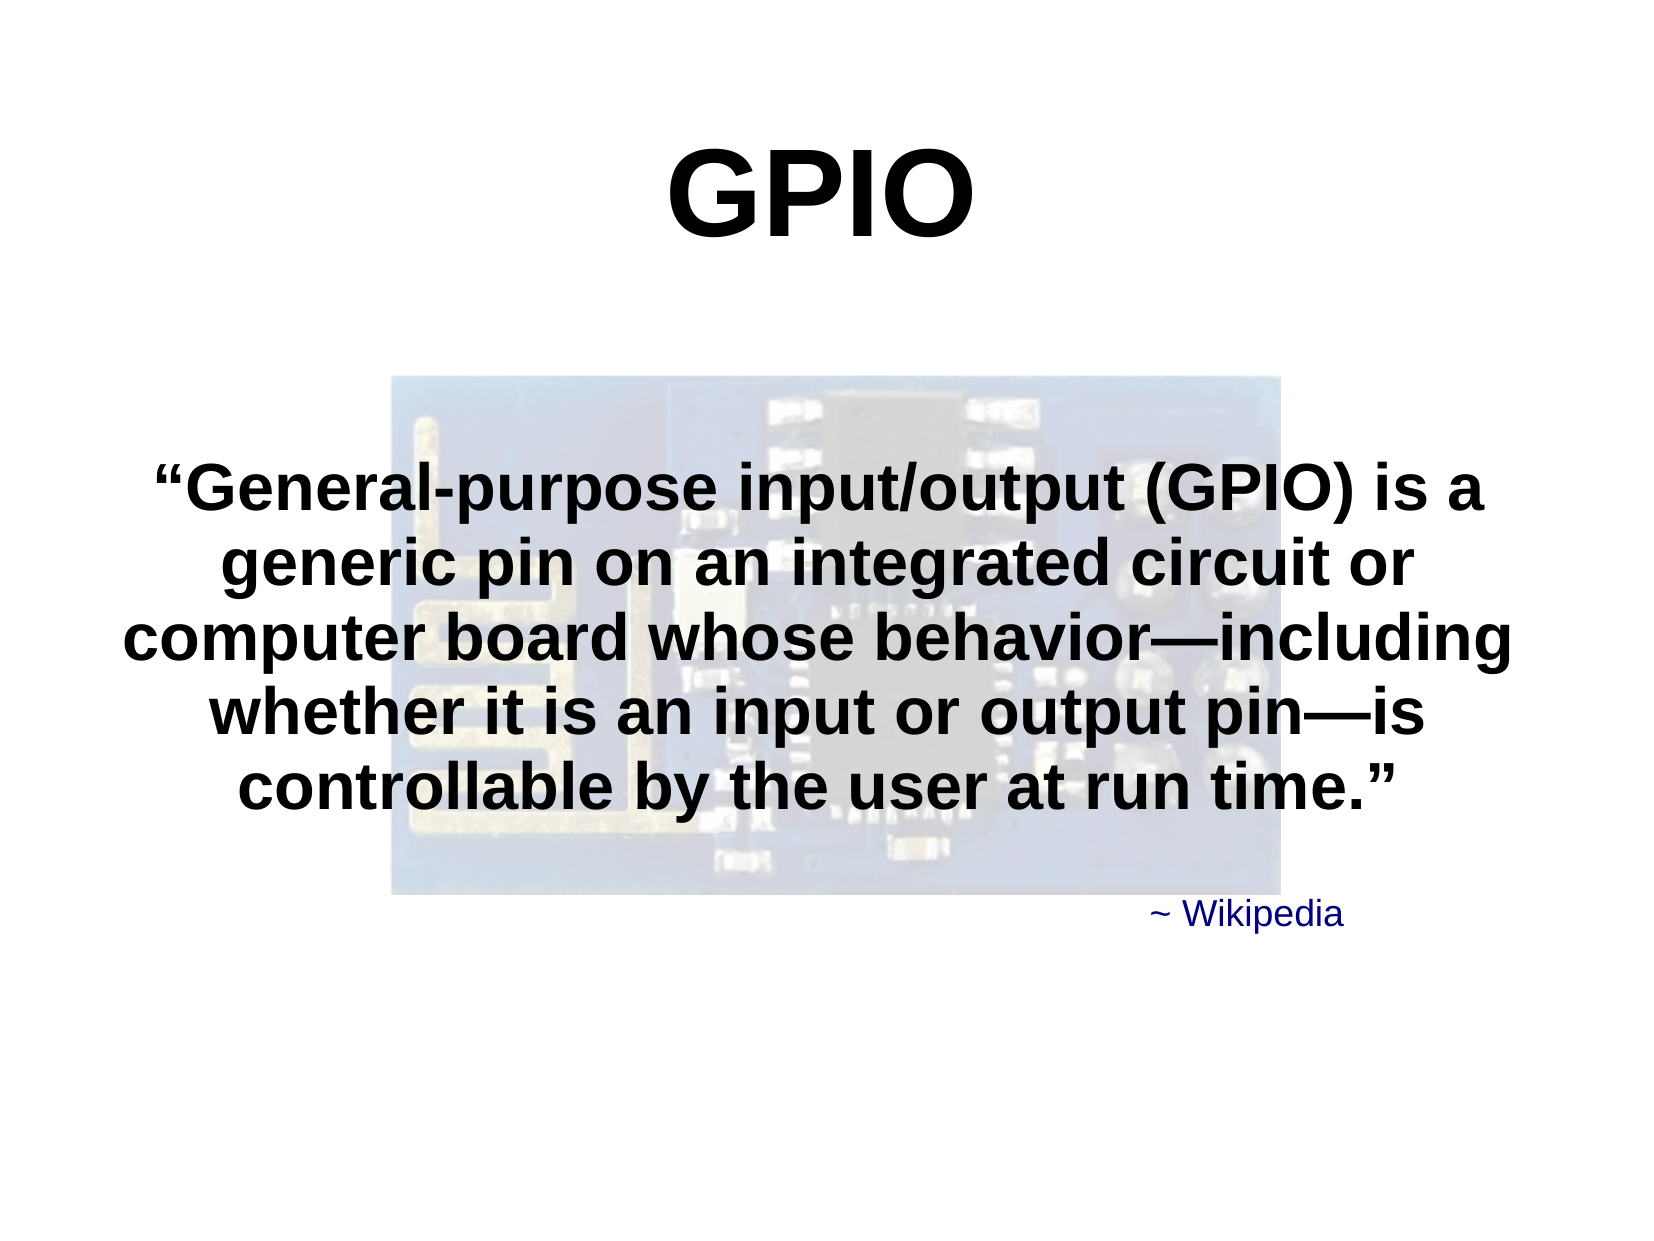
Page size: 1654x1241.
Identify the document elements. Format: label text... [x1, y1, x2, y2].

picture [390, 374, 1281, 450]
text_box ~ Wikipedia [1134, 885, 1381, 956]
title GPIO [89, 90, 1579, 298]
picture [390, 824, 1281, 895]
text_box “General-purpose input/output (GPIO) is a generic pin on an integrated circuit or computer board whose behavior—including whether it is an input or output pin—is controllable by the user at run time.” [75, 450, 1564, 824]
